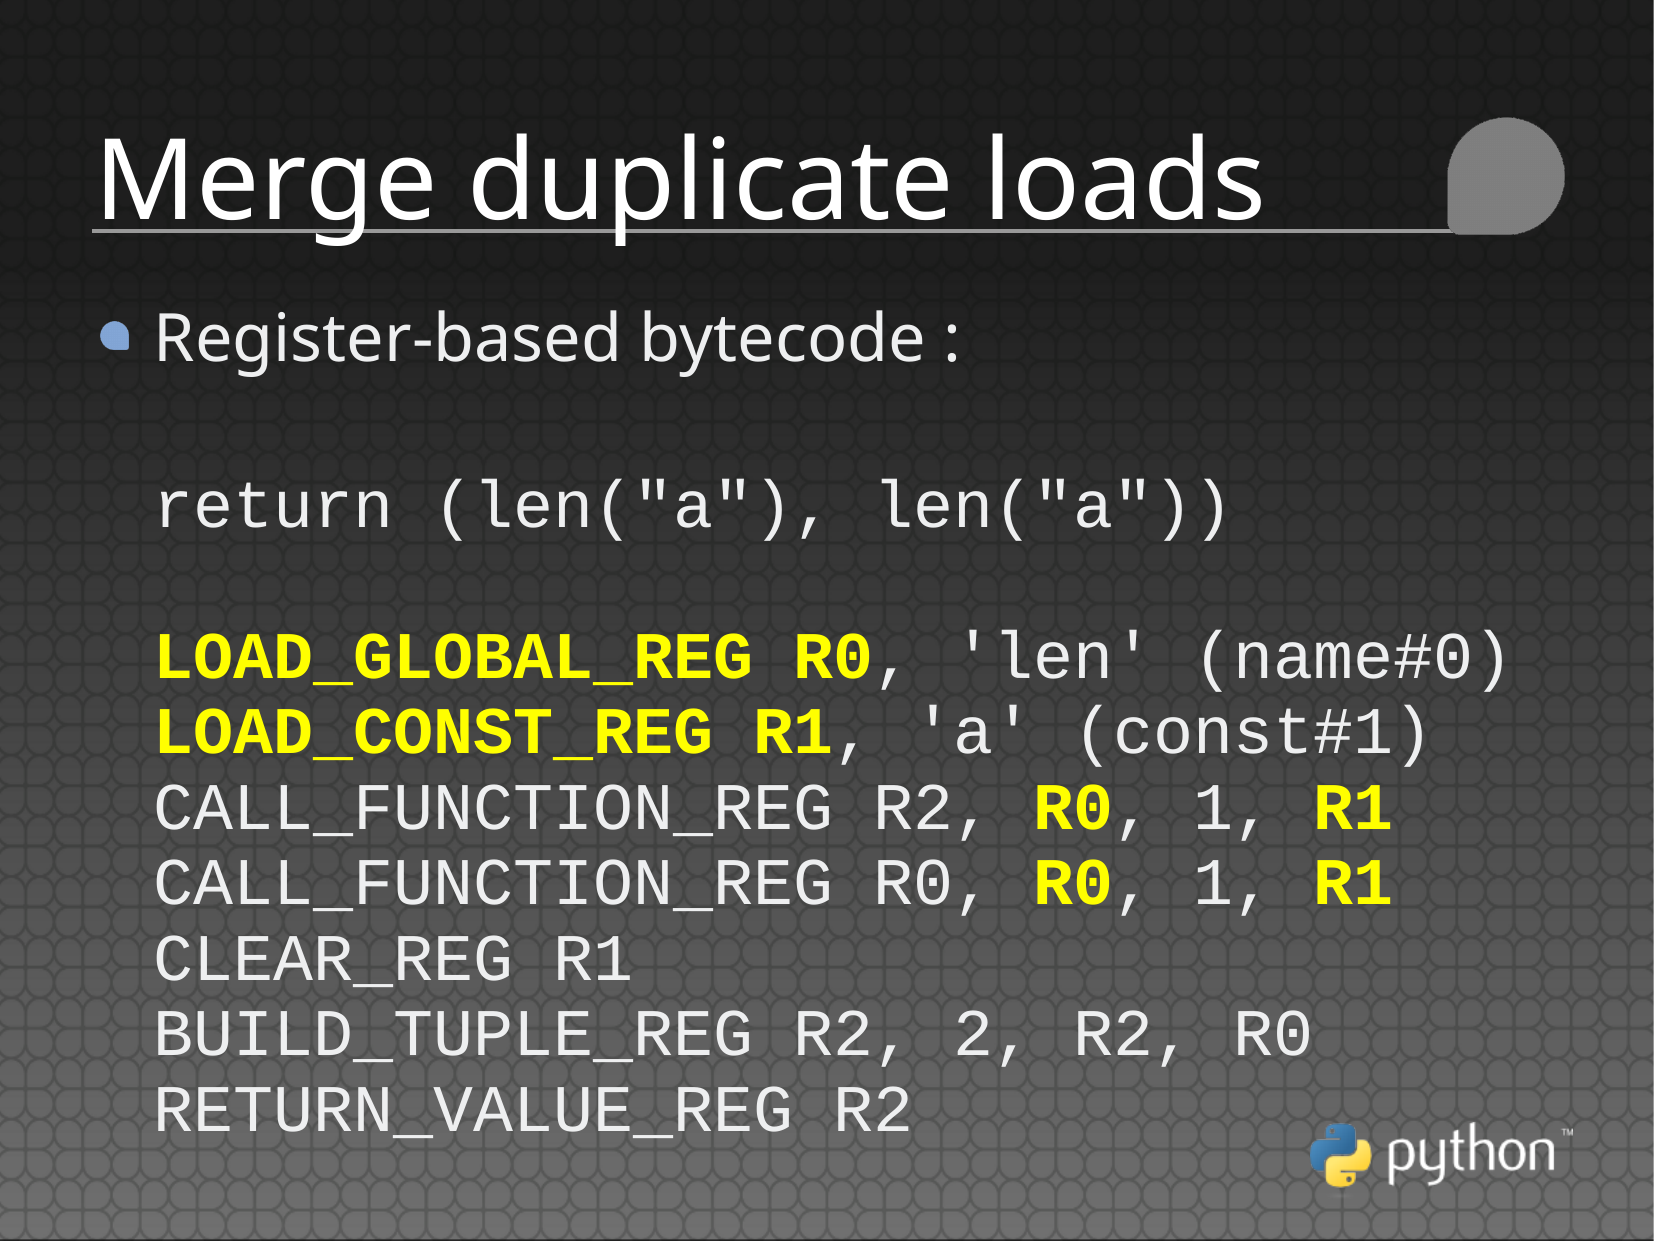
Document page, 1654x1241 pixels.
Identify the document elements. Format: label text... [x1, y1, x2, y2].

list Register-based bytecode : return (len("a"), len("a")) LOAD_GLOBAL_REG R0, 'len' (name#0) LOAD_CONST_REG R1, 'a' (const#1) CALL_FUNCTION_REG R2, R0, 1, R1 CALL_FUNCTION_REG R0, R0, 1, R1 CLEAR_REG R1 BUILD_TUPLE_REG R2, 2, R2, R0 RETURN_VALUE_REG R2 [82, 290, 1571, 1121]
title Merge duplicate loads [94, 100, 1507, 251]
picture [0, 0, 1654, 1241]
